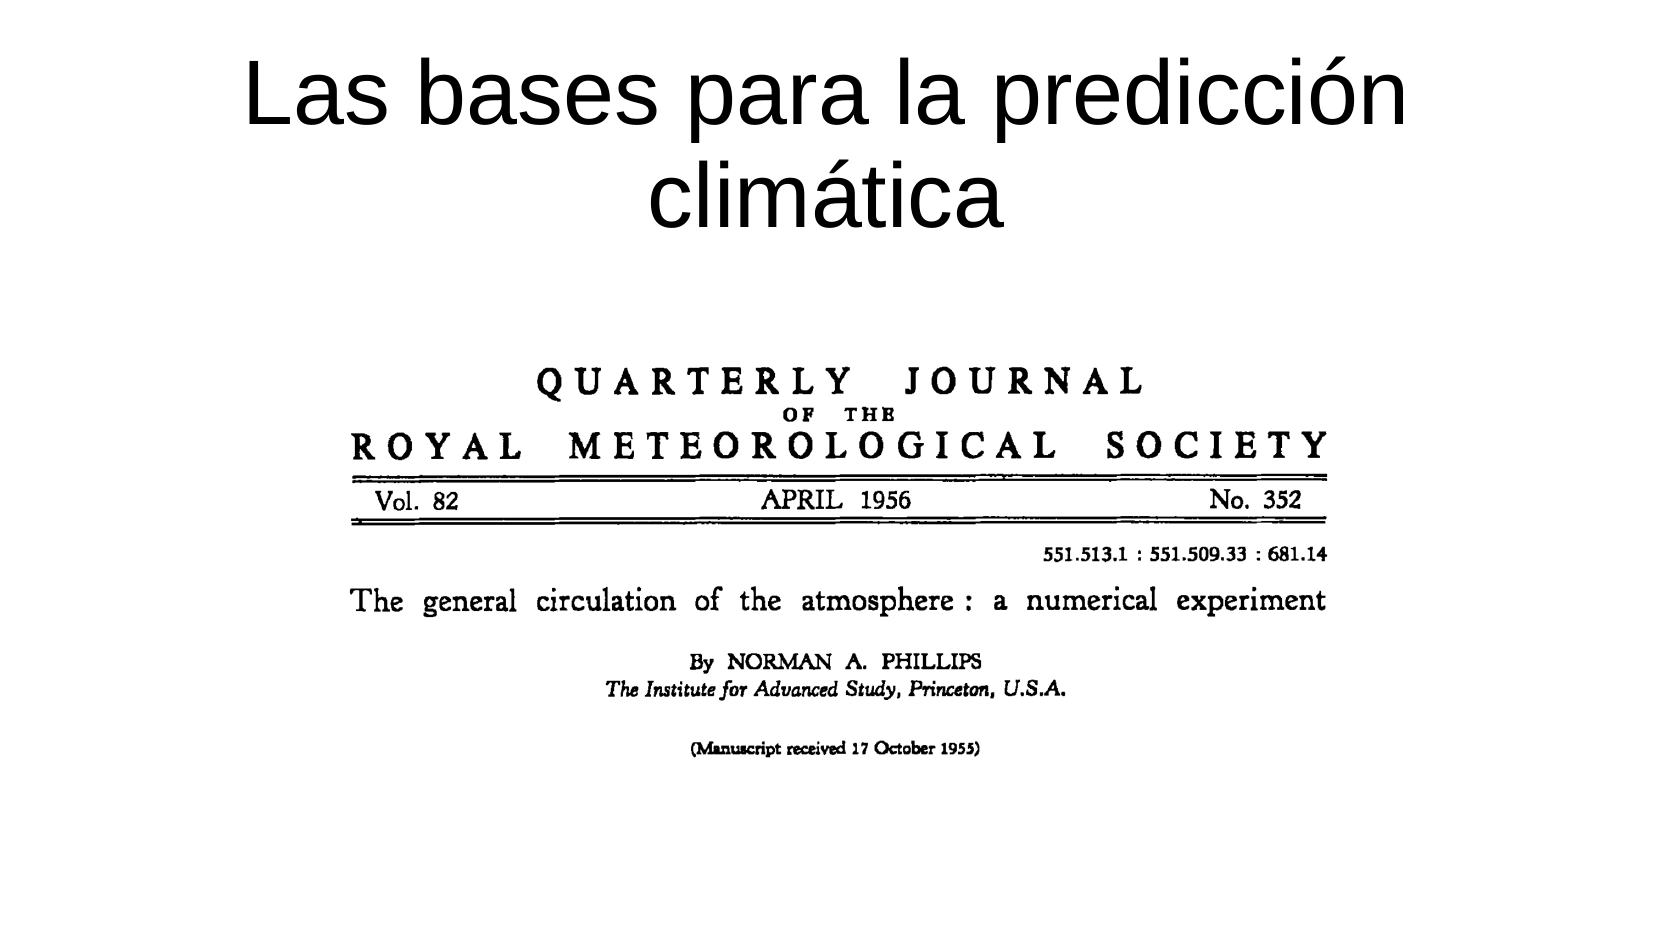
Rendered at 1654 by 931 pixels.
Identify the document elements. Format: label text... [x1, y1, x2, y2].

picture [283, 354, 1388, 768]
title Las bases para la predicción climática [82, 41, 1571, 247]
